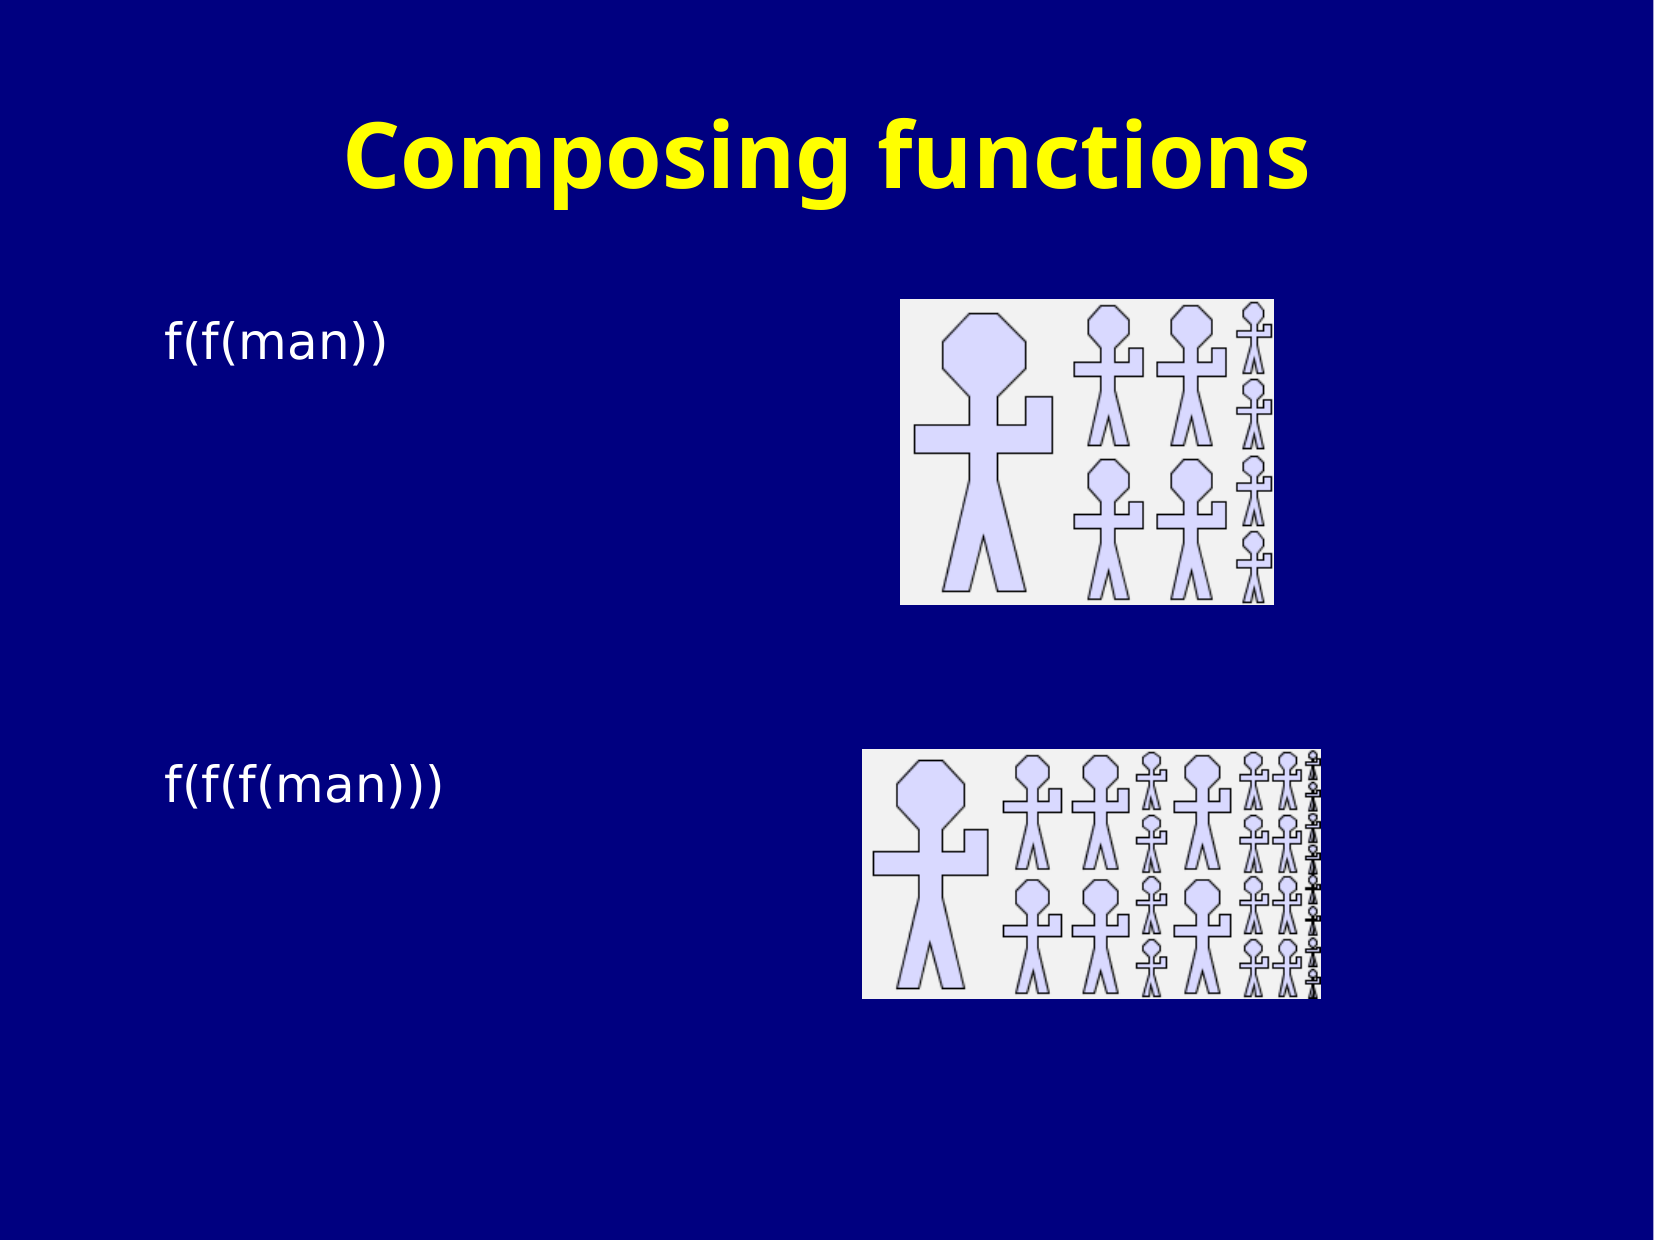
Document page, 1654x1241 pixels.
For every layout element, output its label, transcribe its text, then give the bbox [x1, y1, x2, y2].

text_box f(f(man)) [150, 306, 751, 380]
text_box f(f(f(man))) [150, 748, 751, 823]
picture [862, 749, 1321, 999]
title Composing functions [82, 56, 1571, 250]
picture [900, 299, 1274, 605]
